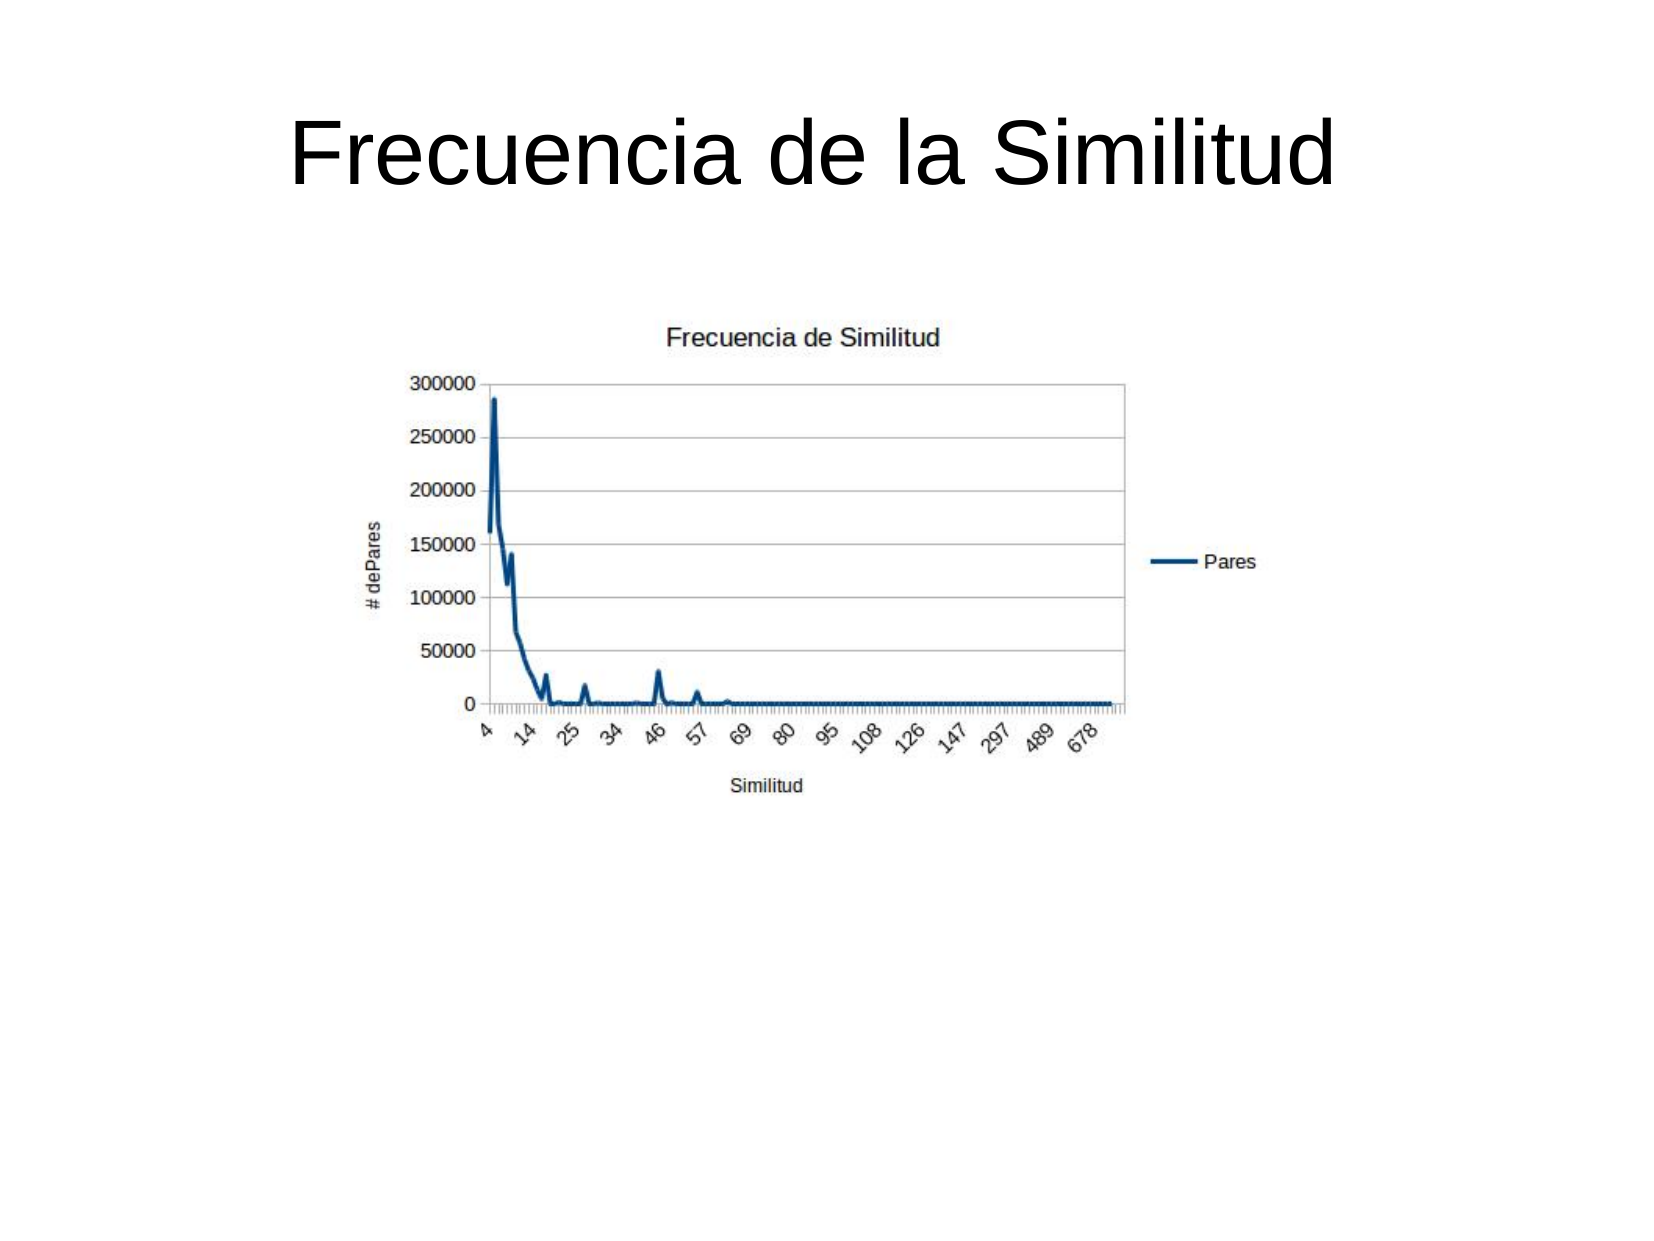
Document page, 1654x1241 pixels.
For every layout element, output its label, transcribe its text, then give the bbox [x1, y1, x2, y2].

picture [330, 295, 1276, 827]
title Frecuencia de la Similitud [82, 49, 1571, 257]
